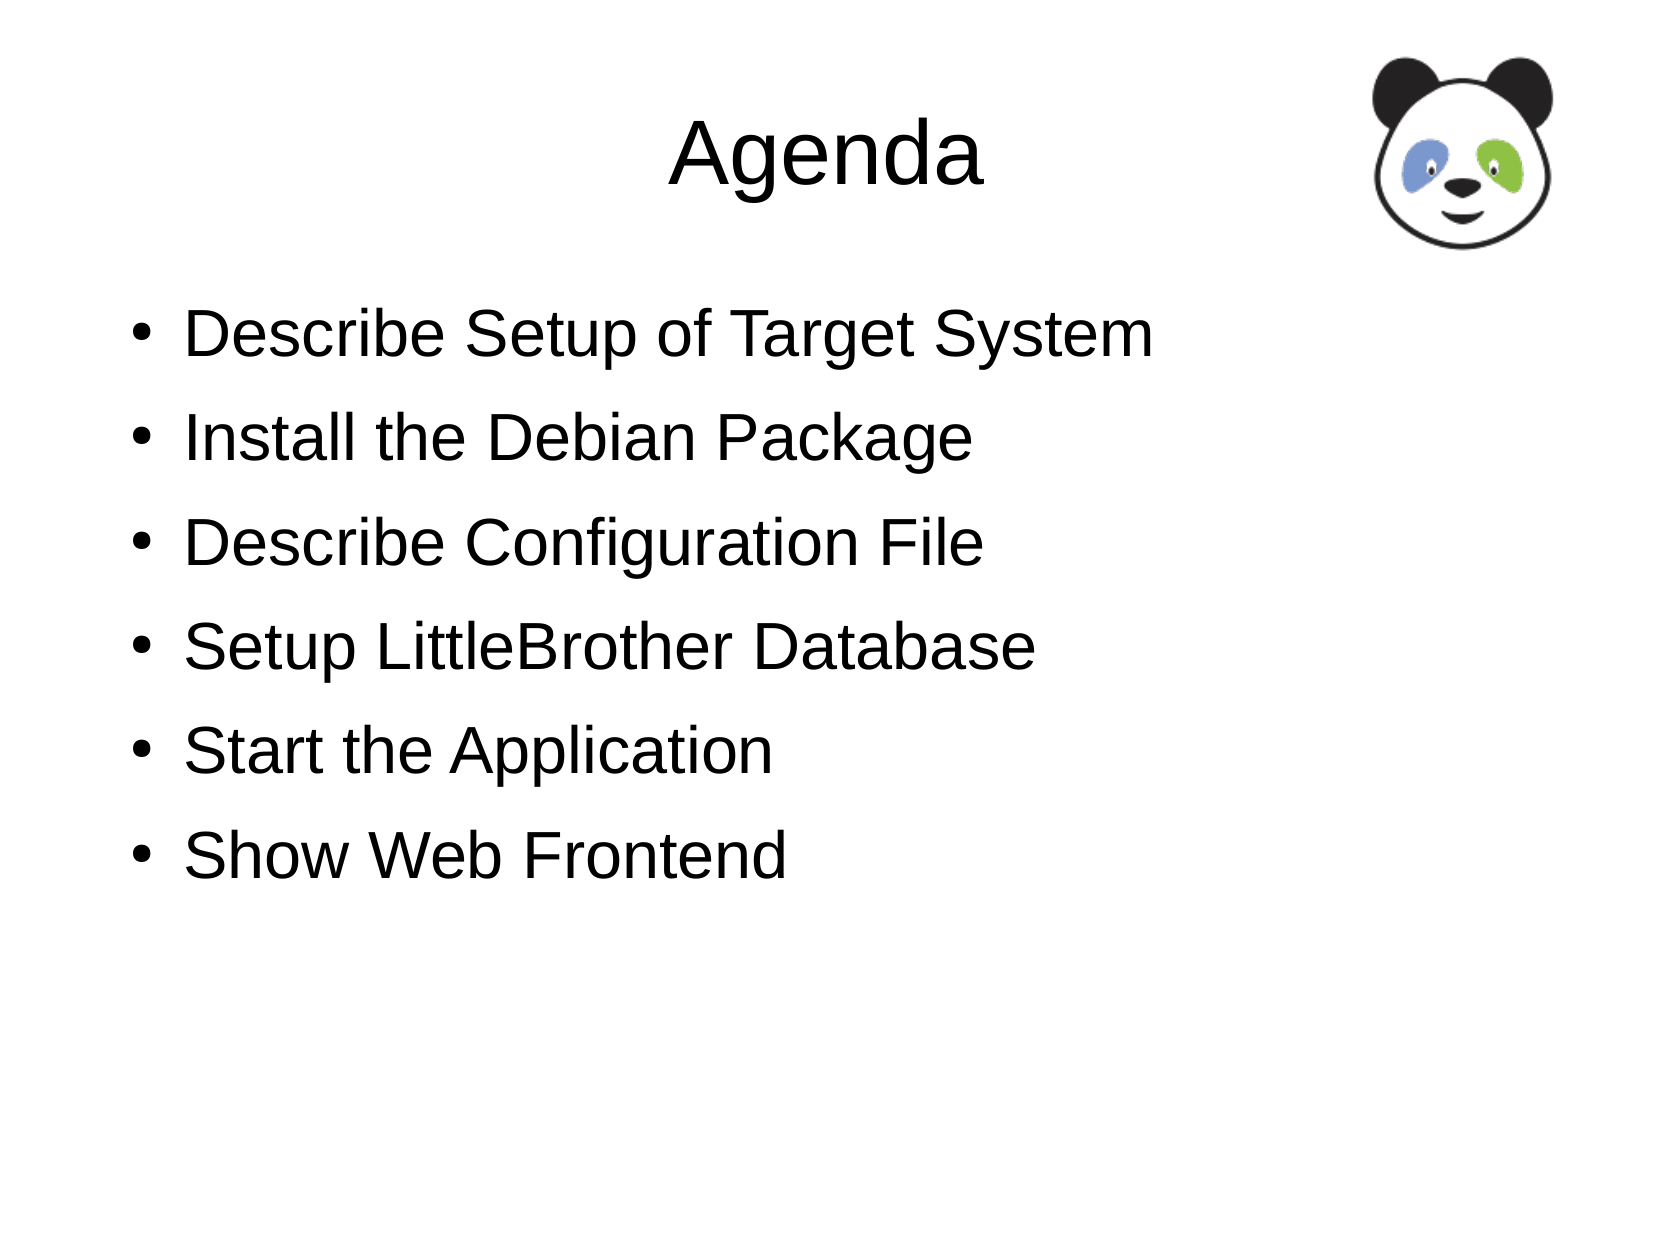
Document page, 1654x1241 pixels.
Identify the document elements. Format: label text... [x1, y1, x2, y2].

title Agenda [82, 49, 1571, 257]
list Describe Setup of Target System Install the Debian Package Describe Configuration File Setup LittleBrother Database Start the Application Show Web Frontend [82, 296, 1571, 1016]
